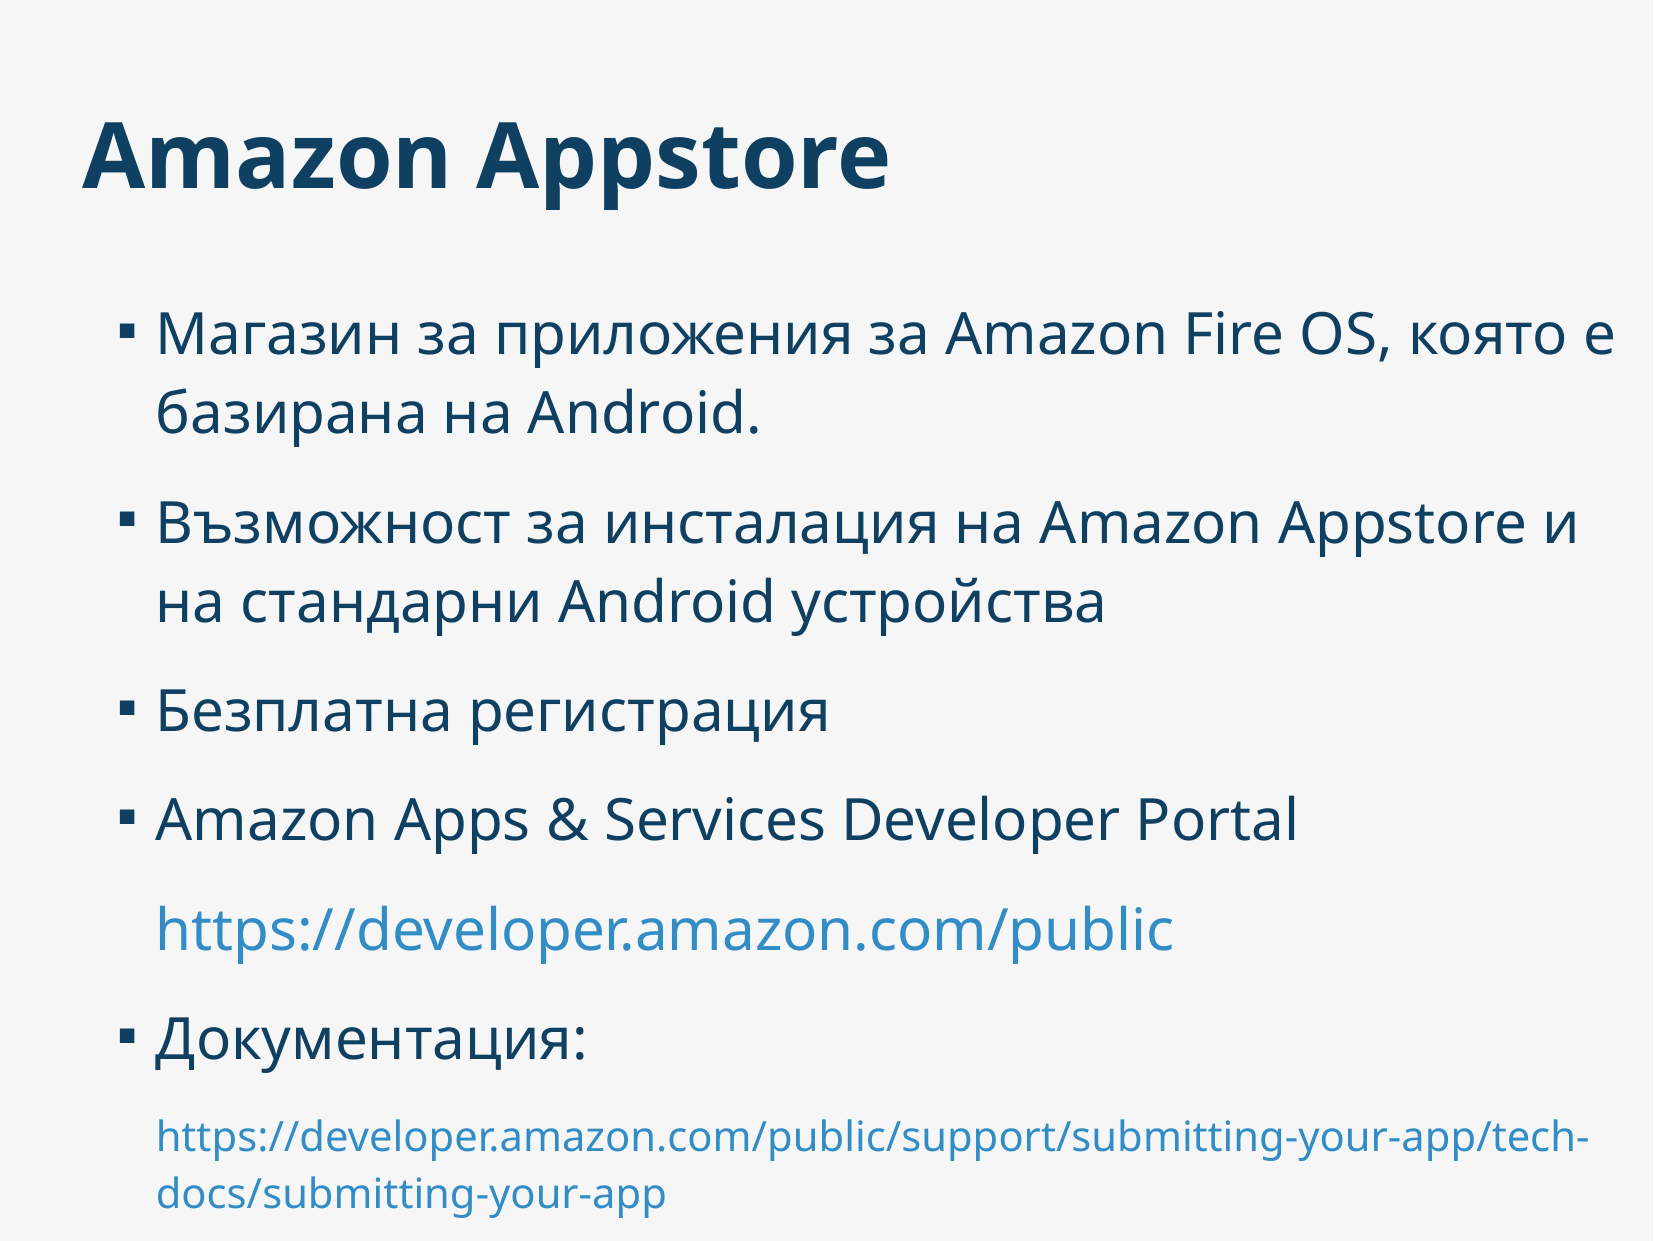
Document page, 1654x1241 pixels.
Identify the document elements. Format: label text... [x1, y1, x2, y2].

text_box Магазин за приложения за Amazon Fire OS, която е базирана на Android. Възможност за инсталация на Amazon Appstore и на стандарни Android устройства Безплатна регистрация Amazon Apps & Services Developer Portal https://developer.amazon.com/public Документация: https://developer.amazon.com/public/support/submitting-your-app/tech-docs/submitting-your-app https://www.amazon.com/gp/feature.html?ie=UTF8&docId=1000626391 [105, 285, 1653, 1241]
title Amazon Appstore [82, 49, 1571, 257]
